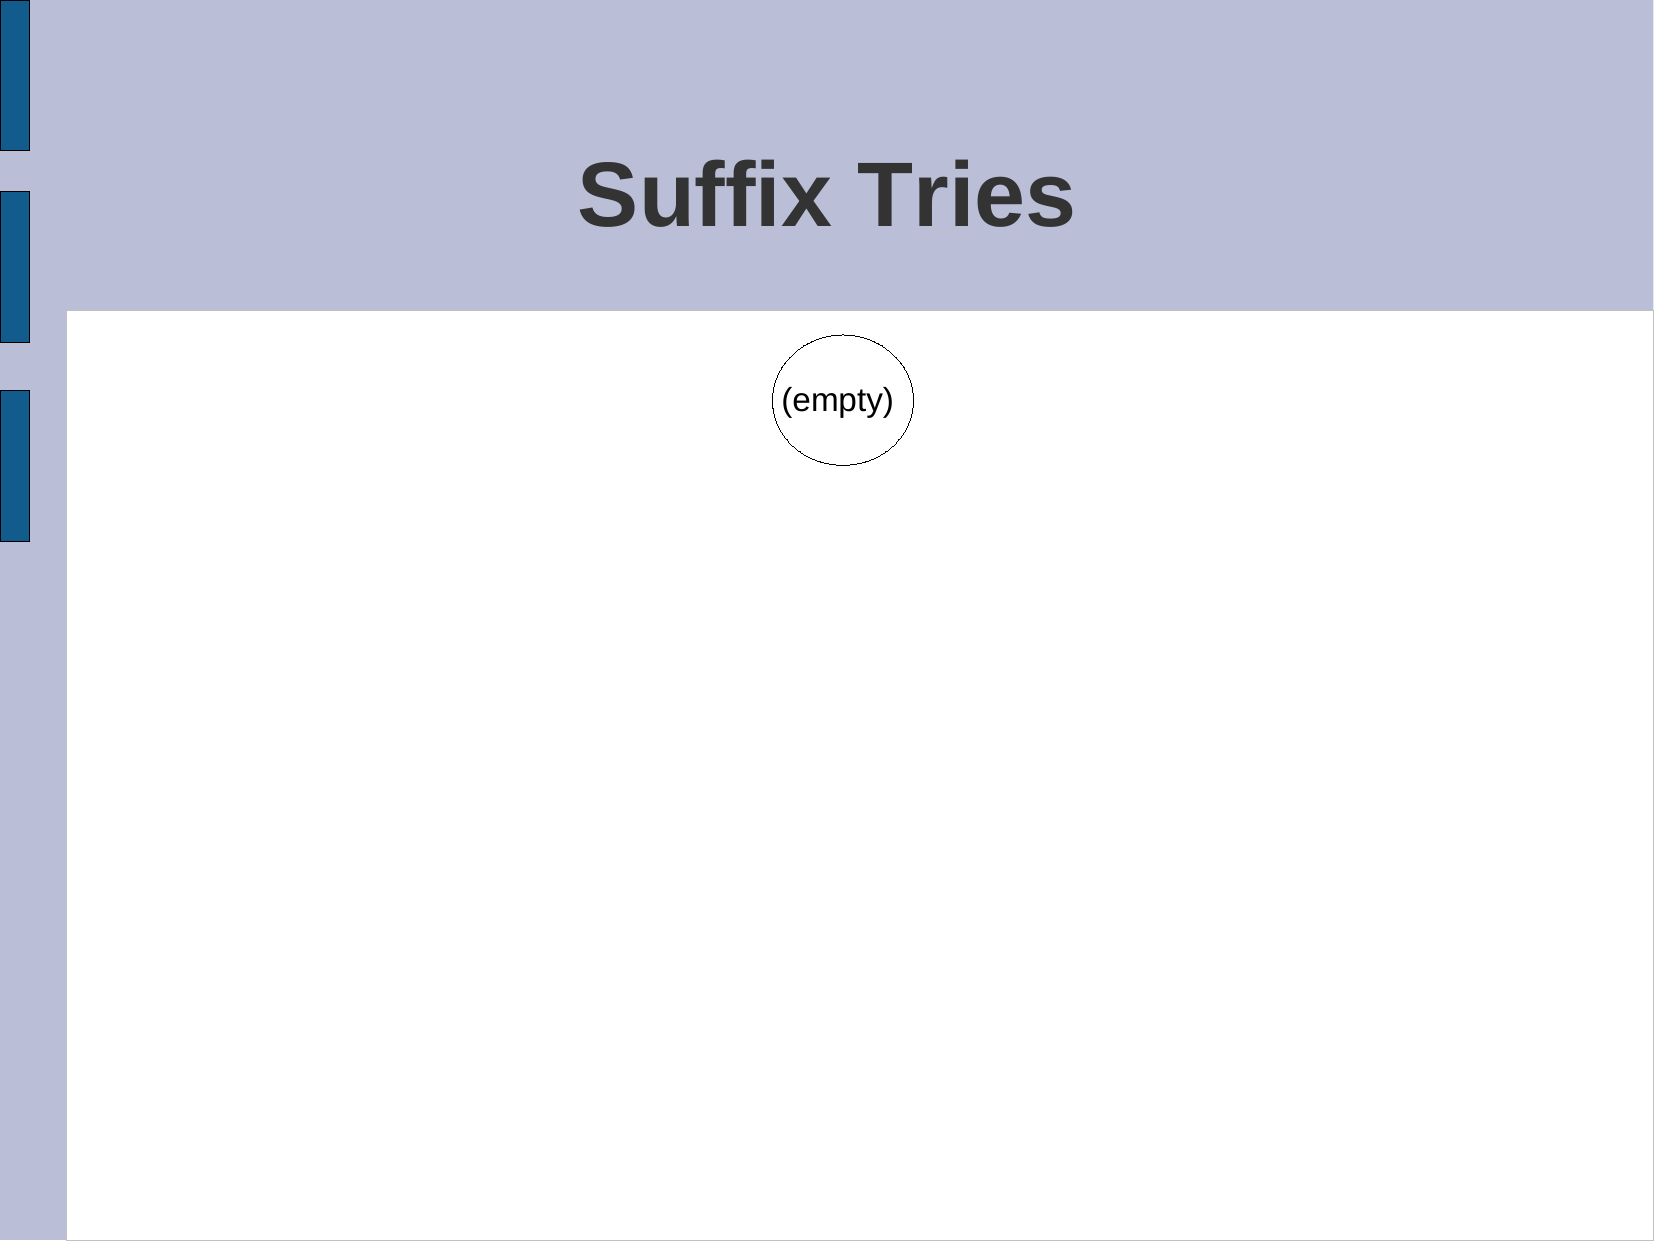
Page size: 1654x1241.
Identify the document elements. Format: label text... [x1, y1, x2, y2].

text_box [772, 334, 914, 466]
title Suffix Tries [121, 91, 1534, 299]
text_box (empty) [781, 381, 894, 419]
